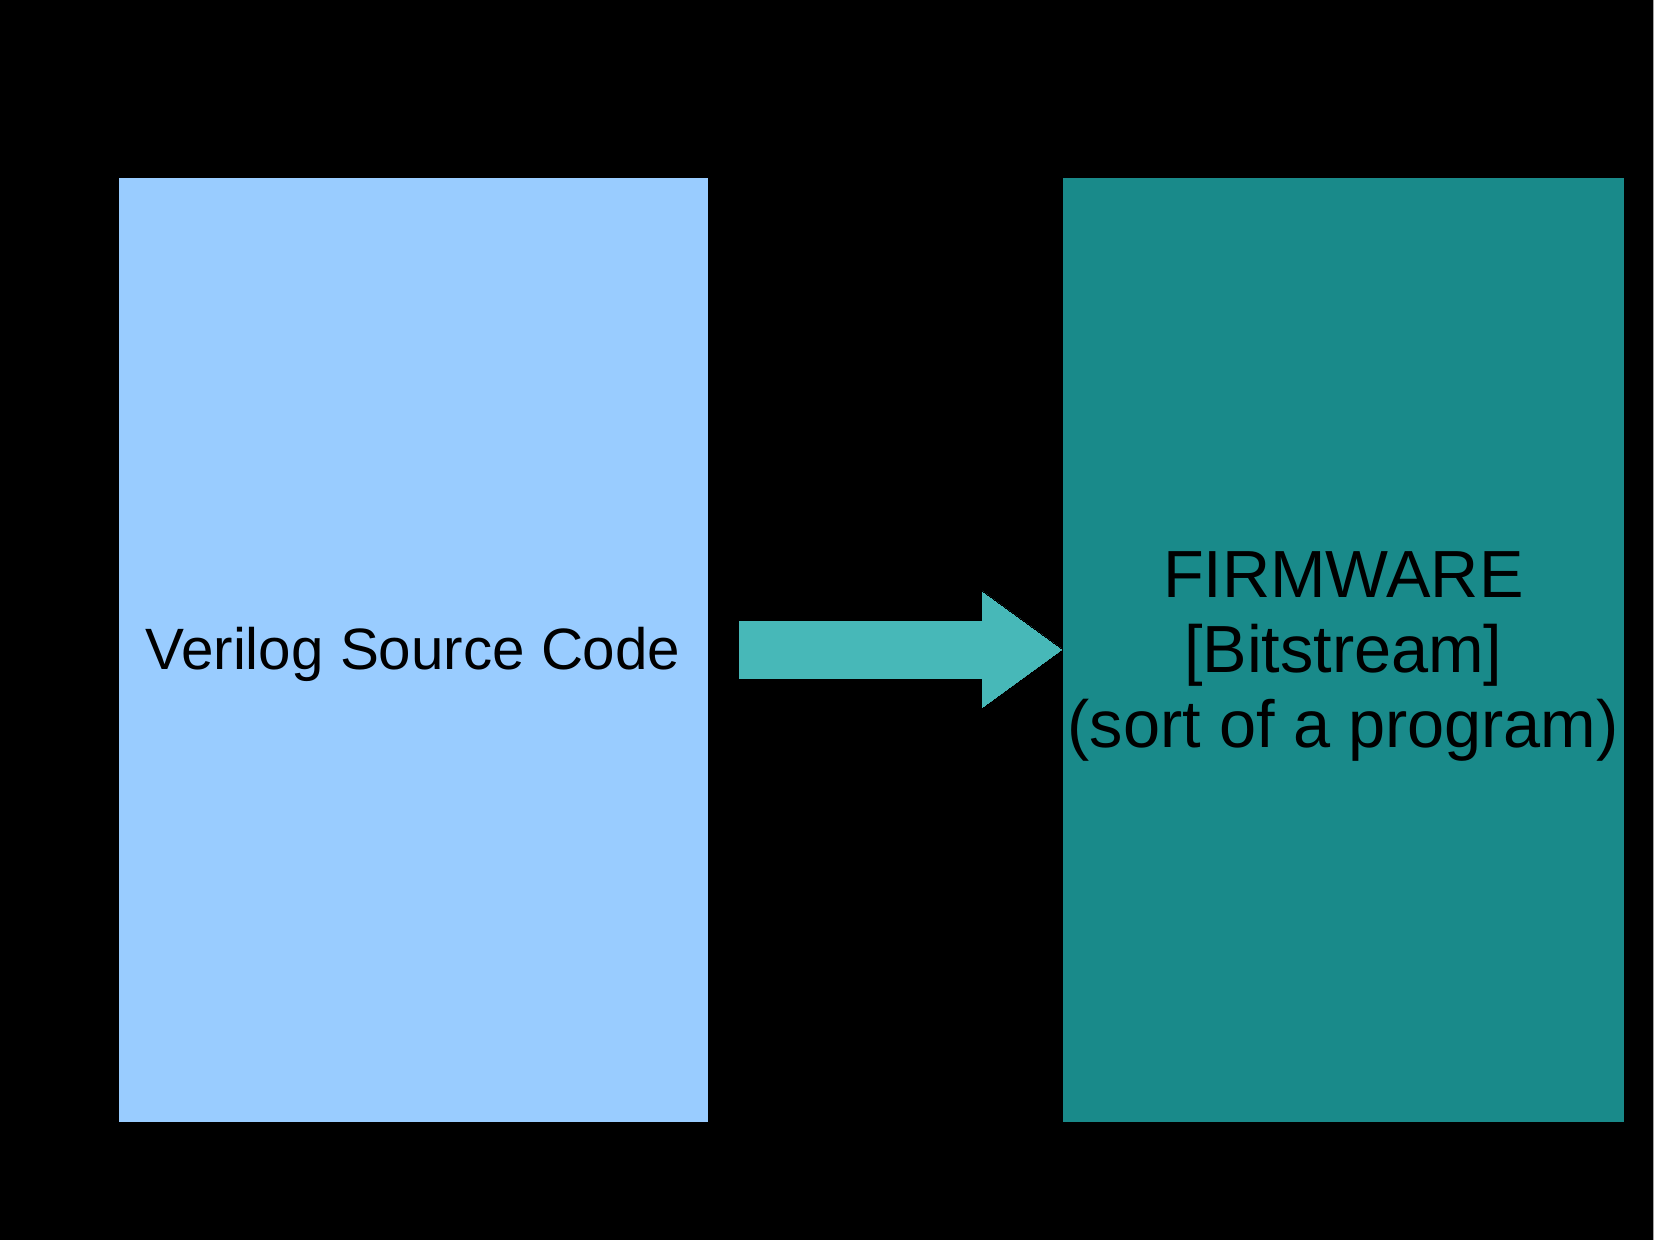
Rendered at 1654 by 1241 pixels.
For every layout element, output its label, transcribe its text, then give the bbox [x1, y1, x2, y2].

text_box FIRMWARE [Bitstream] (sort of a program) [1062, 177, 1625, 1123]
text_box [738, 590, 1062, 709]
text_box Verilog Source Code [118, 177, 709, 1123]
